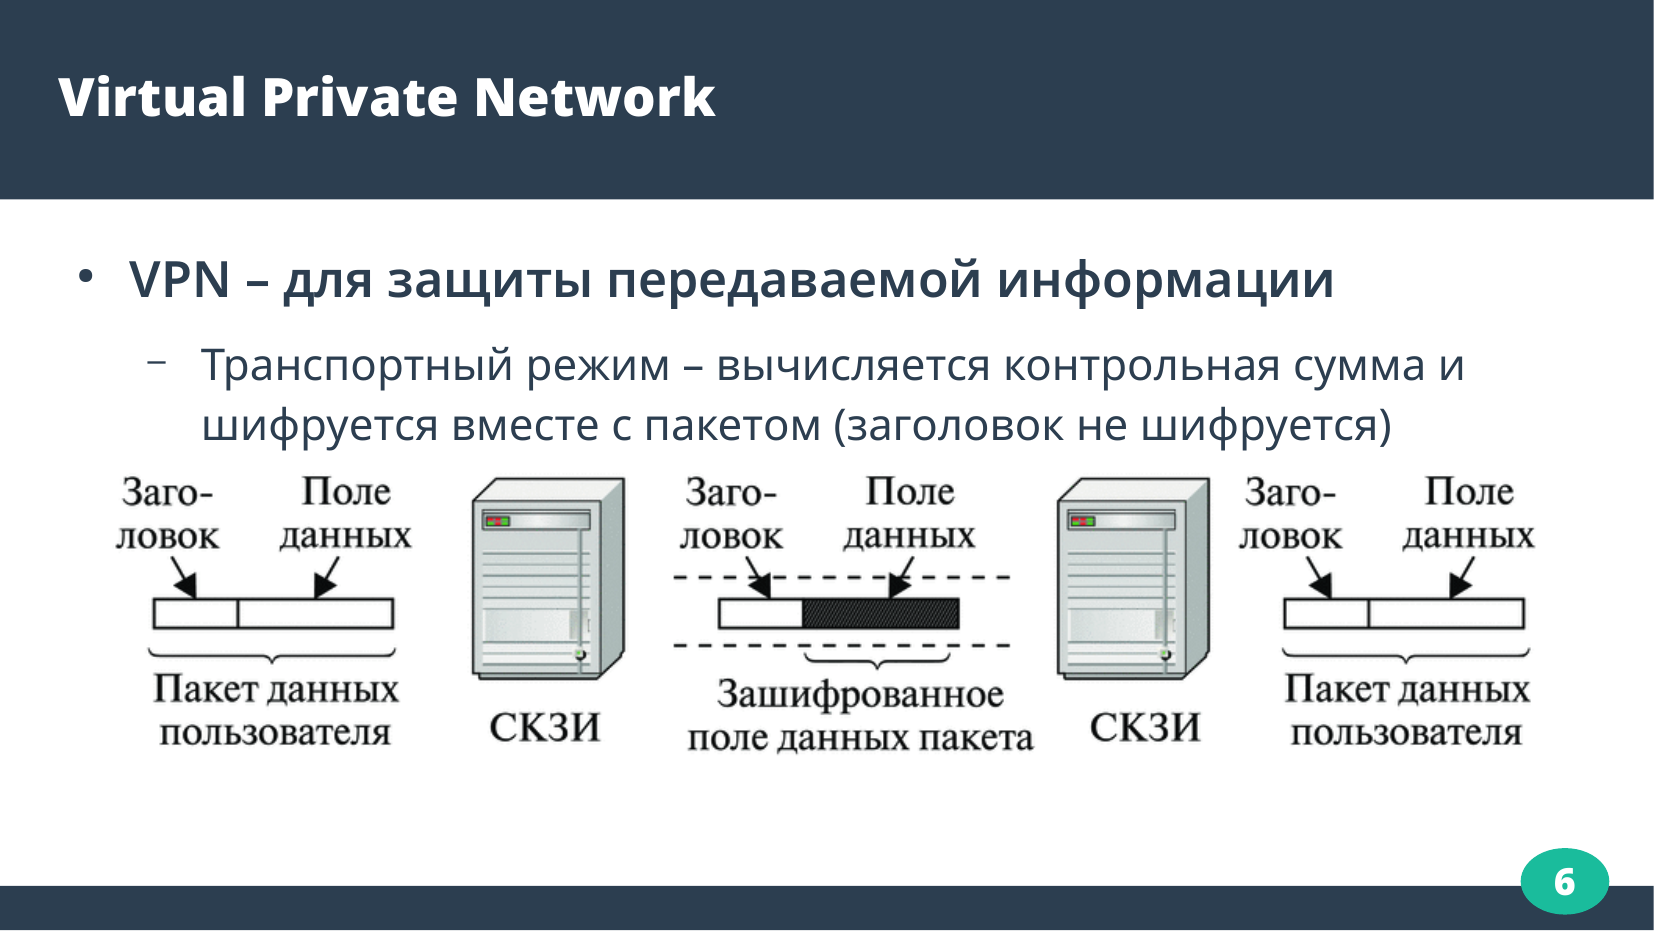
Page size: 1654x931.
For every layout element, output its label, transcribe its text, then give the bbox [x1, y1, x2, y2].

title Virtual Private Network [59, 37, 1595, 155]
list VPN – для защиты передаваемой информации Транспортный режим – вычисляется контрольная сумма и шифруется вместе с пакетом (заголовок не шифруется) [59, 243, 1595, 864]
picture [108, 464, 1545, 781]
